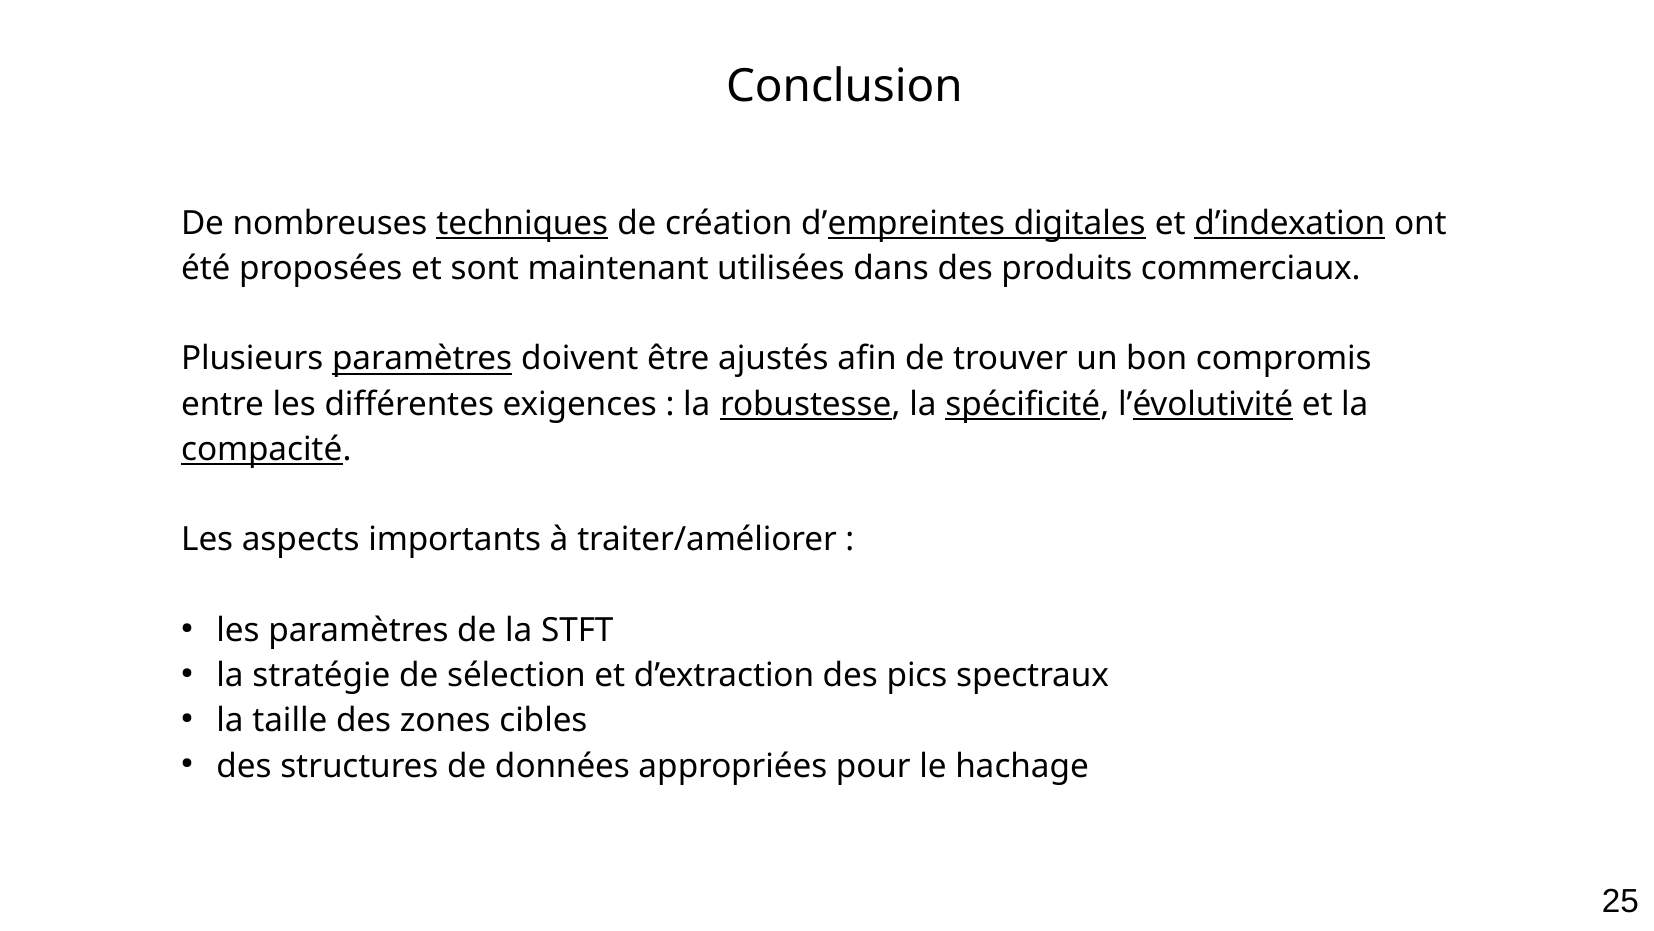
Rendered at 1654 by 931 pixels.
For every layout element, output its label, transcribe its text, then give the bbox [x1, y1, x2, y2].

text_box De nombreuses techniques de création d’empreintes digitales et d’indexation ont été proposées et sont maintenant utilisées dans des produits commerciaux. Plusieurs paramètres doivent être ajustés afin de trouver un bon compromis entre les différentes exigences : la robustesse, la spécificité, l’évolutivité et la compacité. Les aspects importants à traiter/améliorer : les paramètres de la STFT la stratégie de sélection et d’extraction des pics spectraux la taille des zones cibles des structures de données appropriées pour le hachage [166, 191, 1488, 841]
text_box Conclusion [376, 45, 1277, 123]
text_box <number> [1024, 874, 1654, 931]
